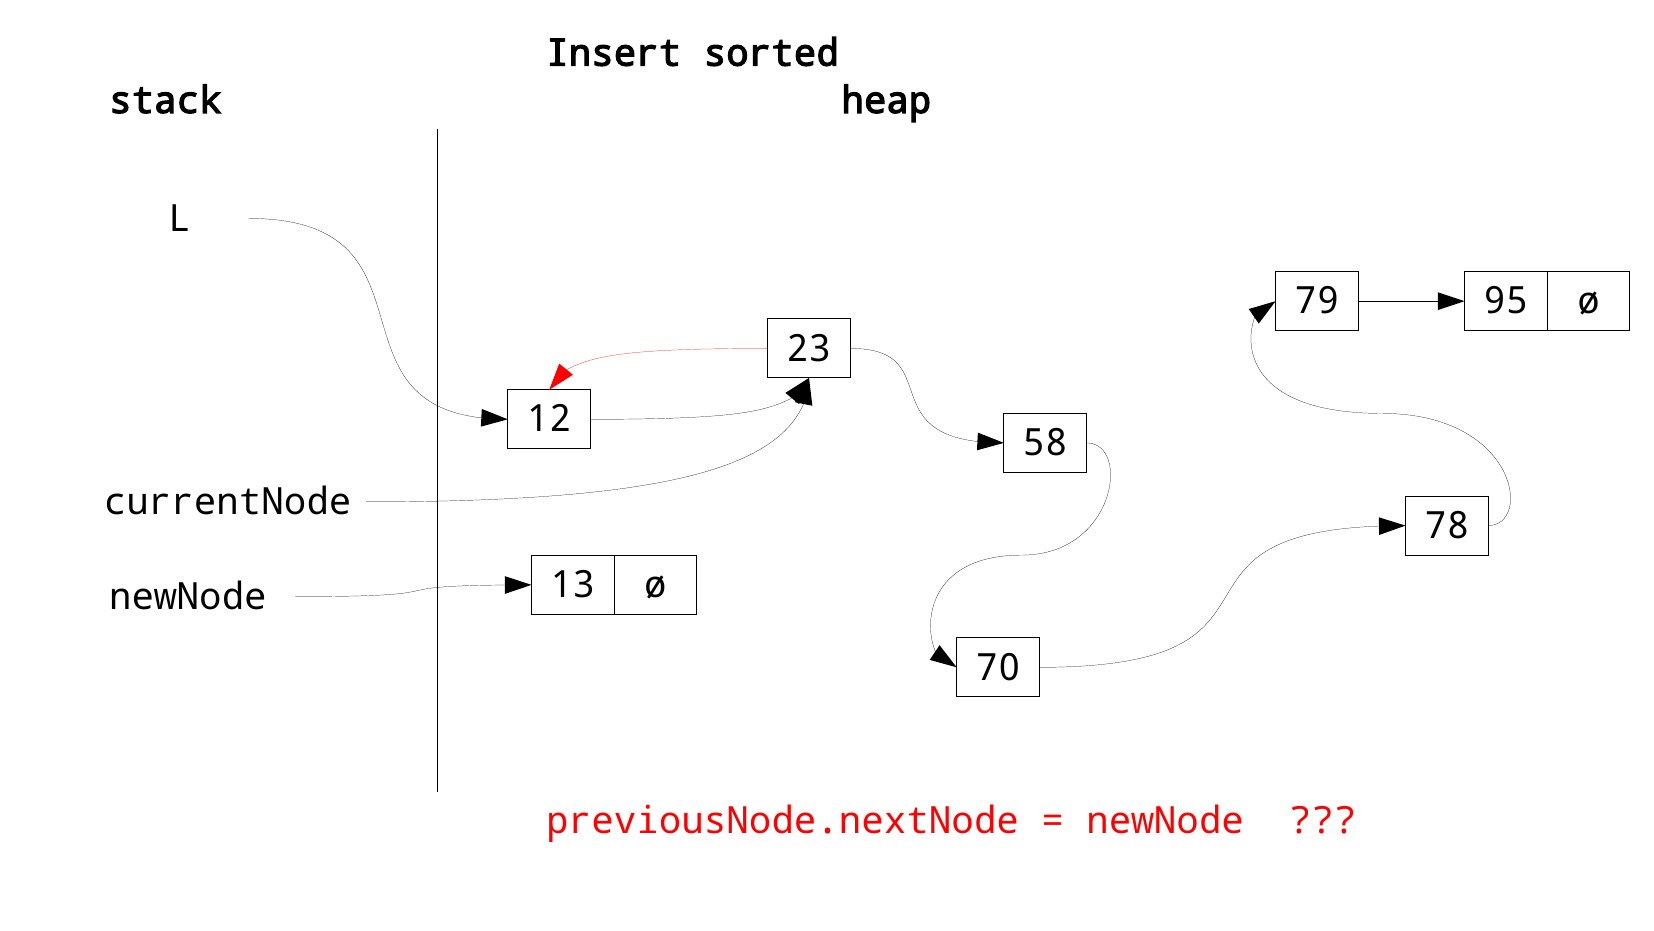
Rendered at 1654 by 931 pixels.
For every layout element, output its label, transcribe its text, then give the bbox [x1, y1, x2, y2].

text_box 13 [531, 555, 615, 615]
text_box L [153, 188, 249, 248]
text_box ø [615, 555, 697, 615]
text_box 12 [507, 389, 591, 449]
text_box 58 [1003, 413, 1087, 473]
text_box 95 [1464, 271, 1547, 331]
text_box currentNode [88, 472, 367, 532]
text_box 70 [956, 637, 1040, 697]
text_box 78 [1405, 496, 1489, 556]
text_box Insert sorted [531, 23, 1028, 83]
text_box heap [826, 70, 1040, 130]
text_box stack [94, 70, 308, 130]
text_box 23 [767, 318, 851, 378]
text_box previousNode.nextNode = newNode ??? [531, 791, 1406, 895]
text_box ø [1547, 271, 1630, 331]
text_box 79 [1275, 271, 1359, 331]
text_box newNode [94, 567, 296, 626]
